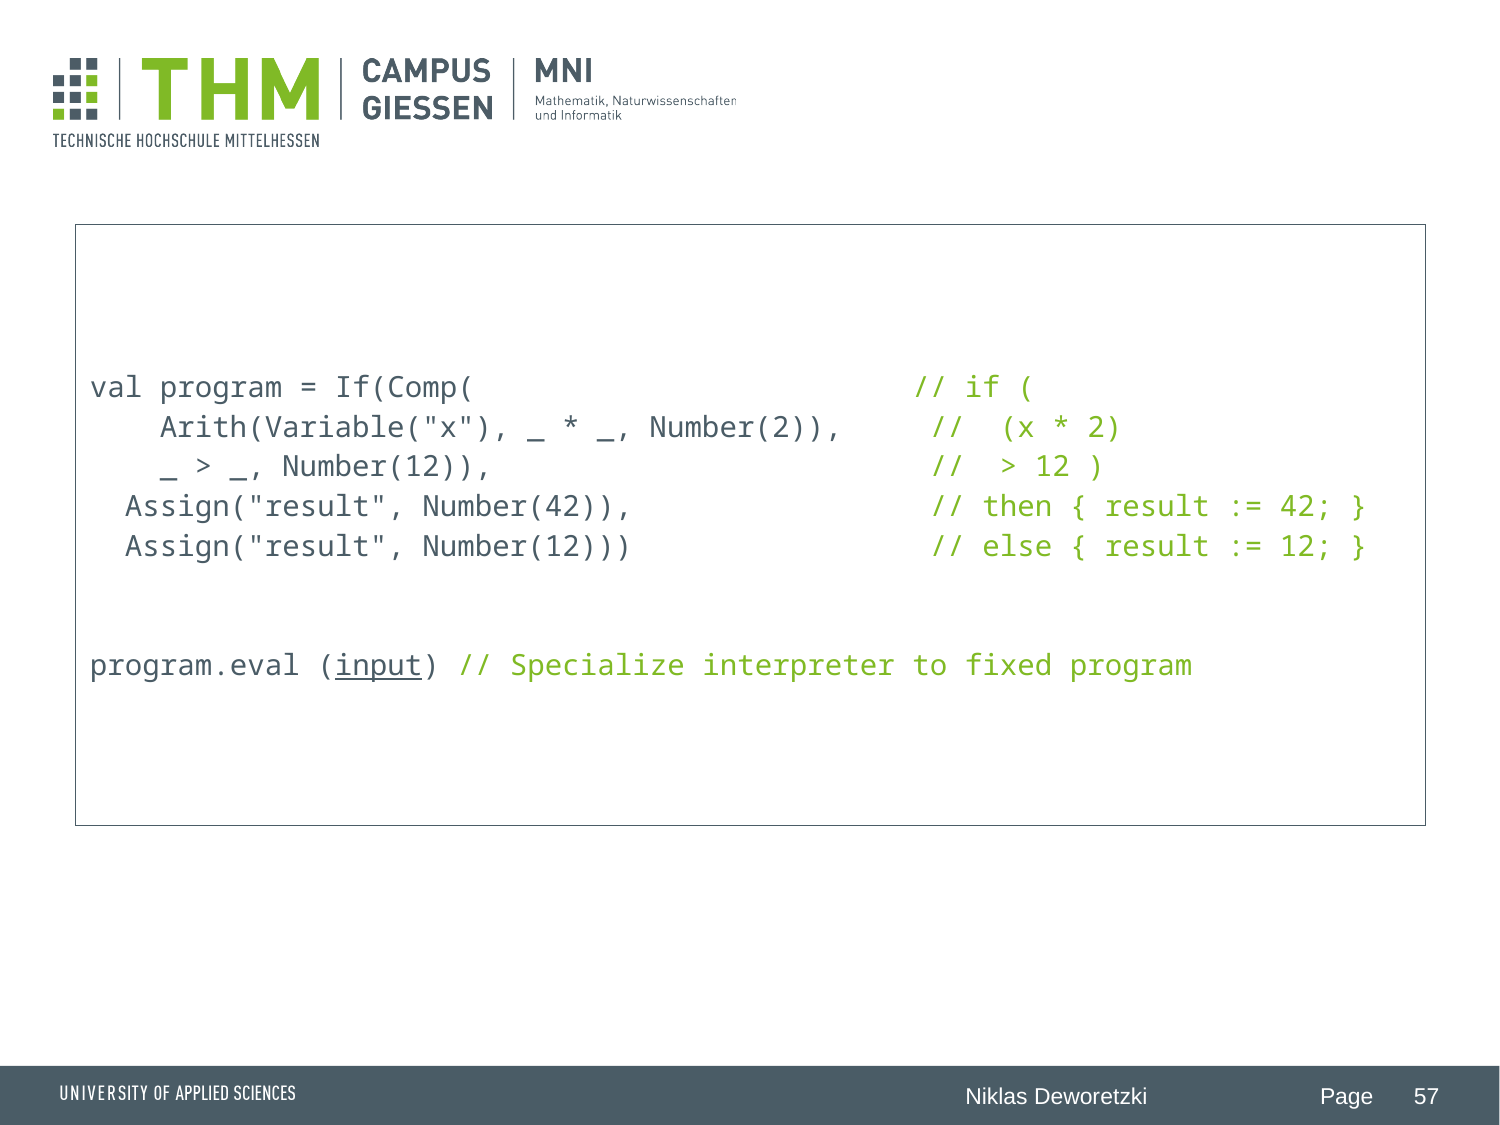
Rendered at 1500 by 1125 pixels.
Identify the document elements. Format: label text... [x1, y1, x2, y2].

text_box val program = If(Comp( // if ( Arith(Variable("x"), _ * _, Number(2)), // (x * 2) _ > _, Number(12)), // > 12 ) Assign("result", Number(42)), // then { result := 42; } Assign("result", Number(12))) // else { result := 12; } program.eval (input) // Specialize interpreter to fixed program [75, 224, 1426, 826]
slide_number <number> [1376, 1073, 1455, 1118]
picture [59, 1082, 296, 1104]
picture [53, 58, 736, 147]
